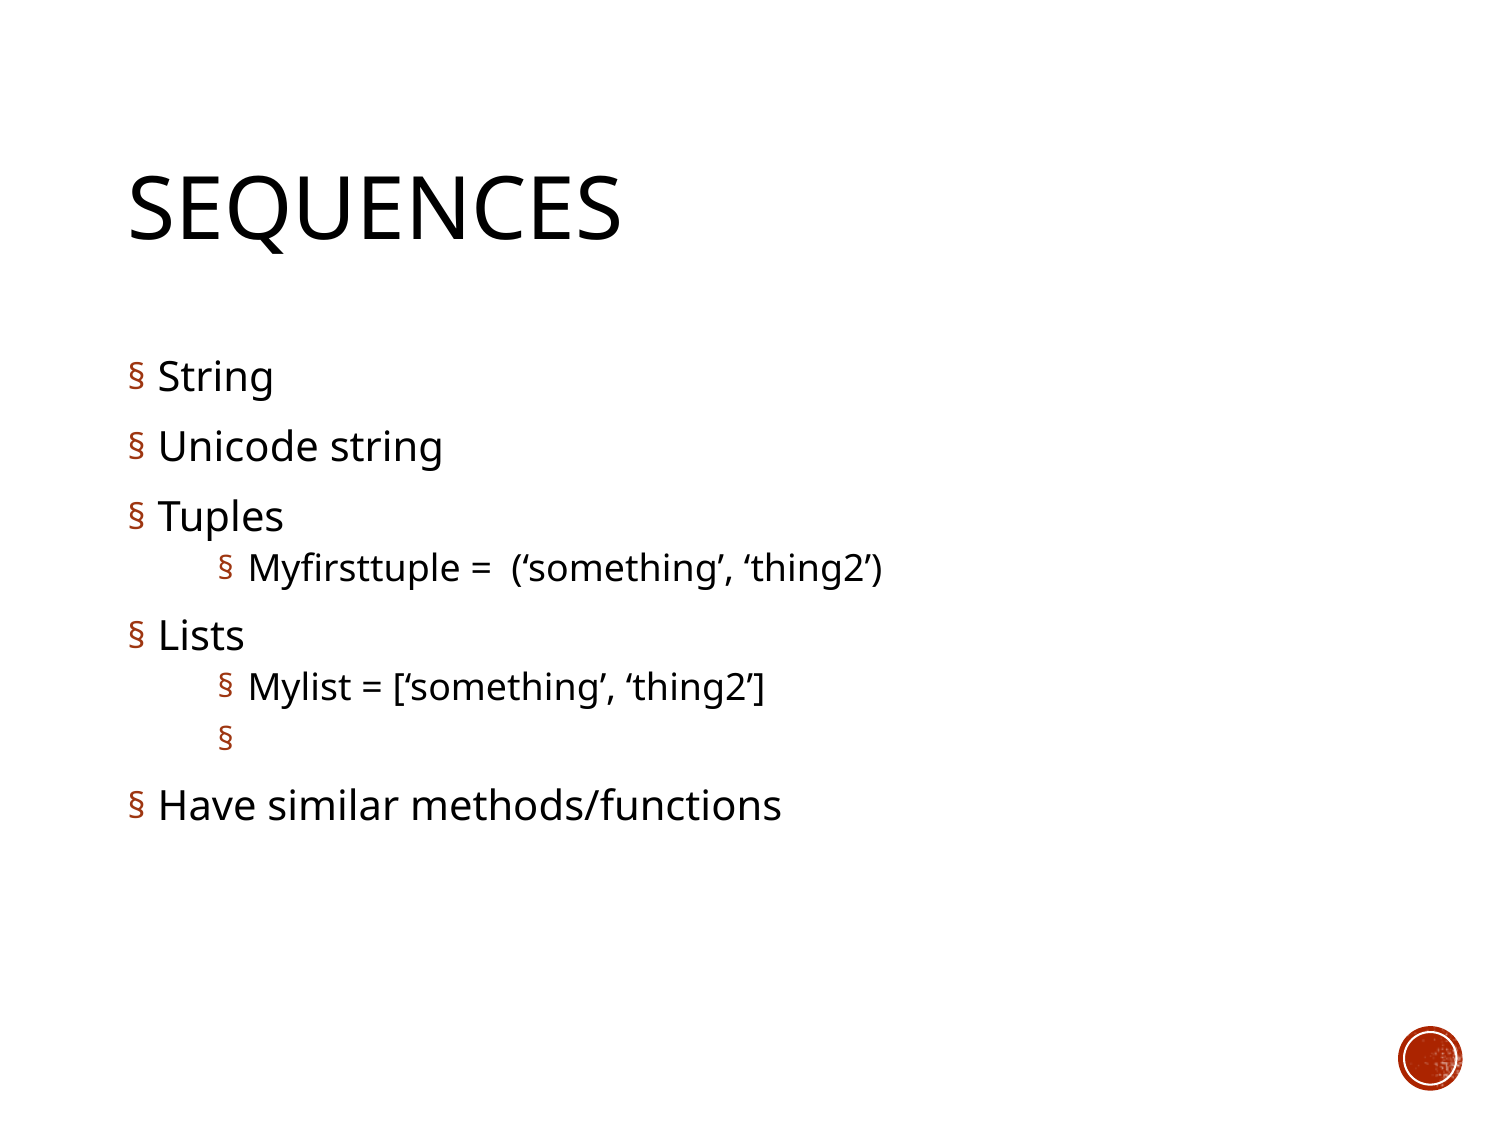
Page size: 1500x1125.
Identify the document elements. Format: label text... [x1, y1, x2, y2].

list String Unicode string Tuples Myfirsttuple = (‘something’, ‘thing2’) Lists Mylist = [‘something’, ‘thing2’] Have similar methods/functions [112, 348, 1388, 1013]
title Sequences [112, 79, 1388, 344]
